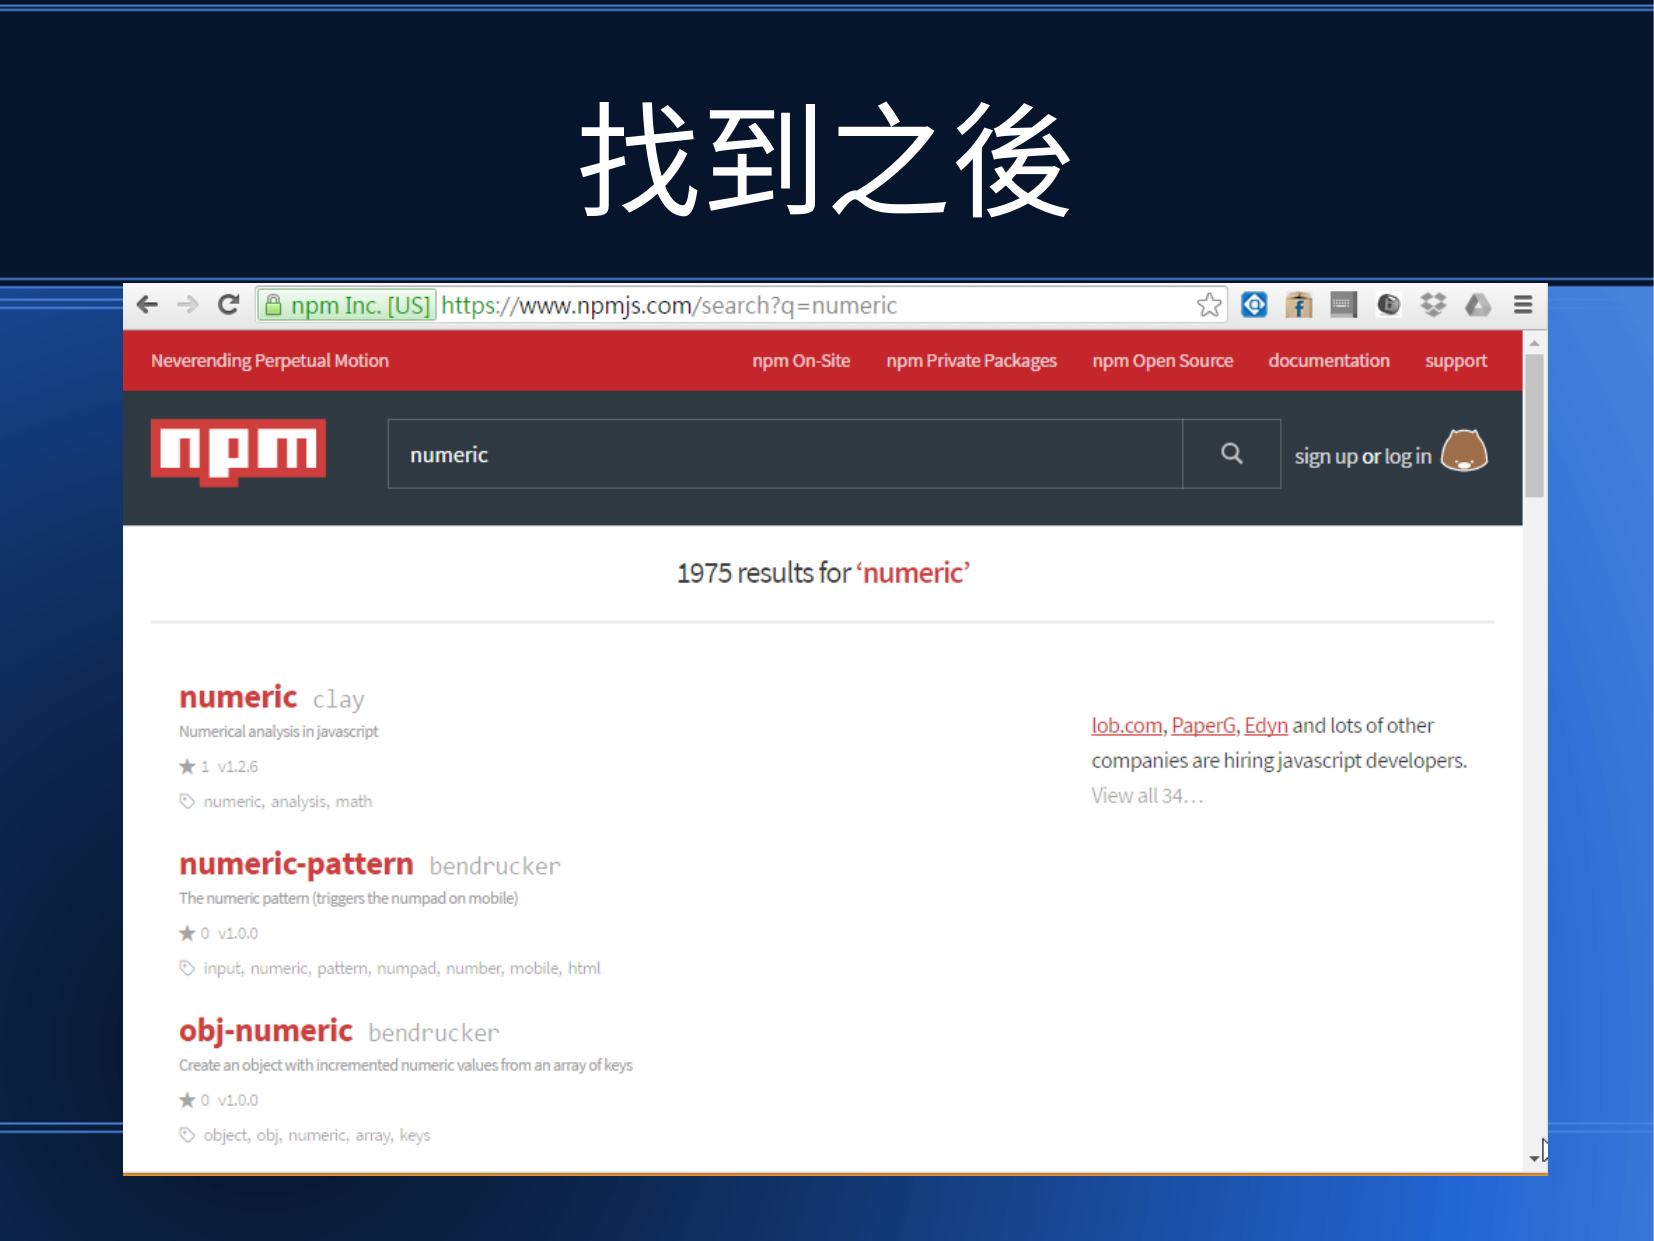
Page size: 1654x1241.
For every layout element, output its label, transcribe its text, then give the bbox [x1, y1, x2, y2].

title 找到之後 [82, 49, 1571, 257]
picture [0, 0, 1654, 1241]
